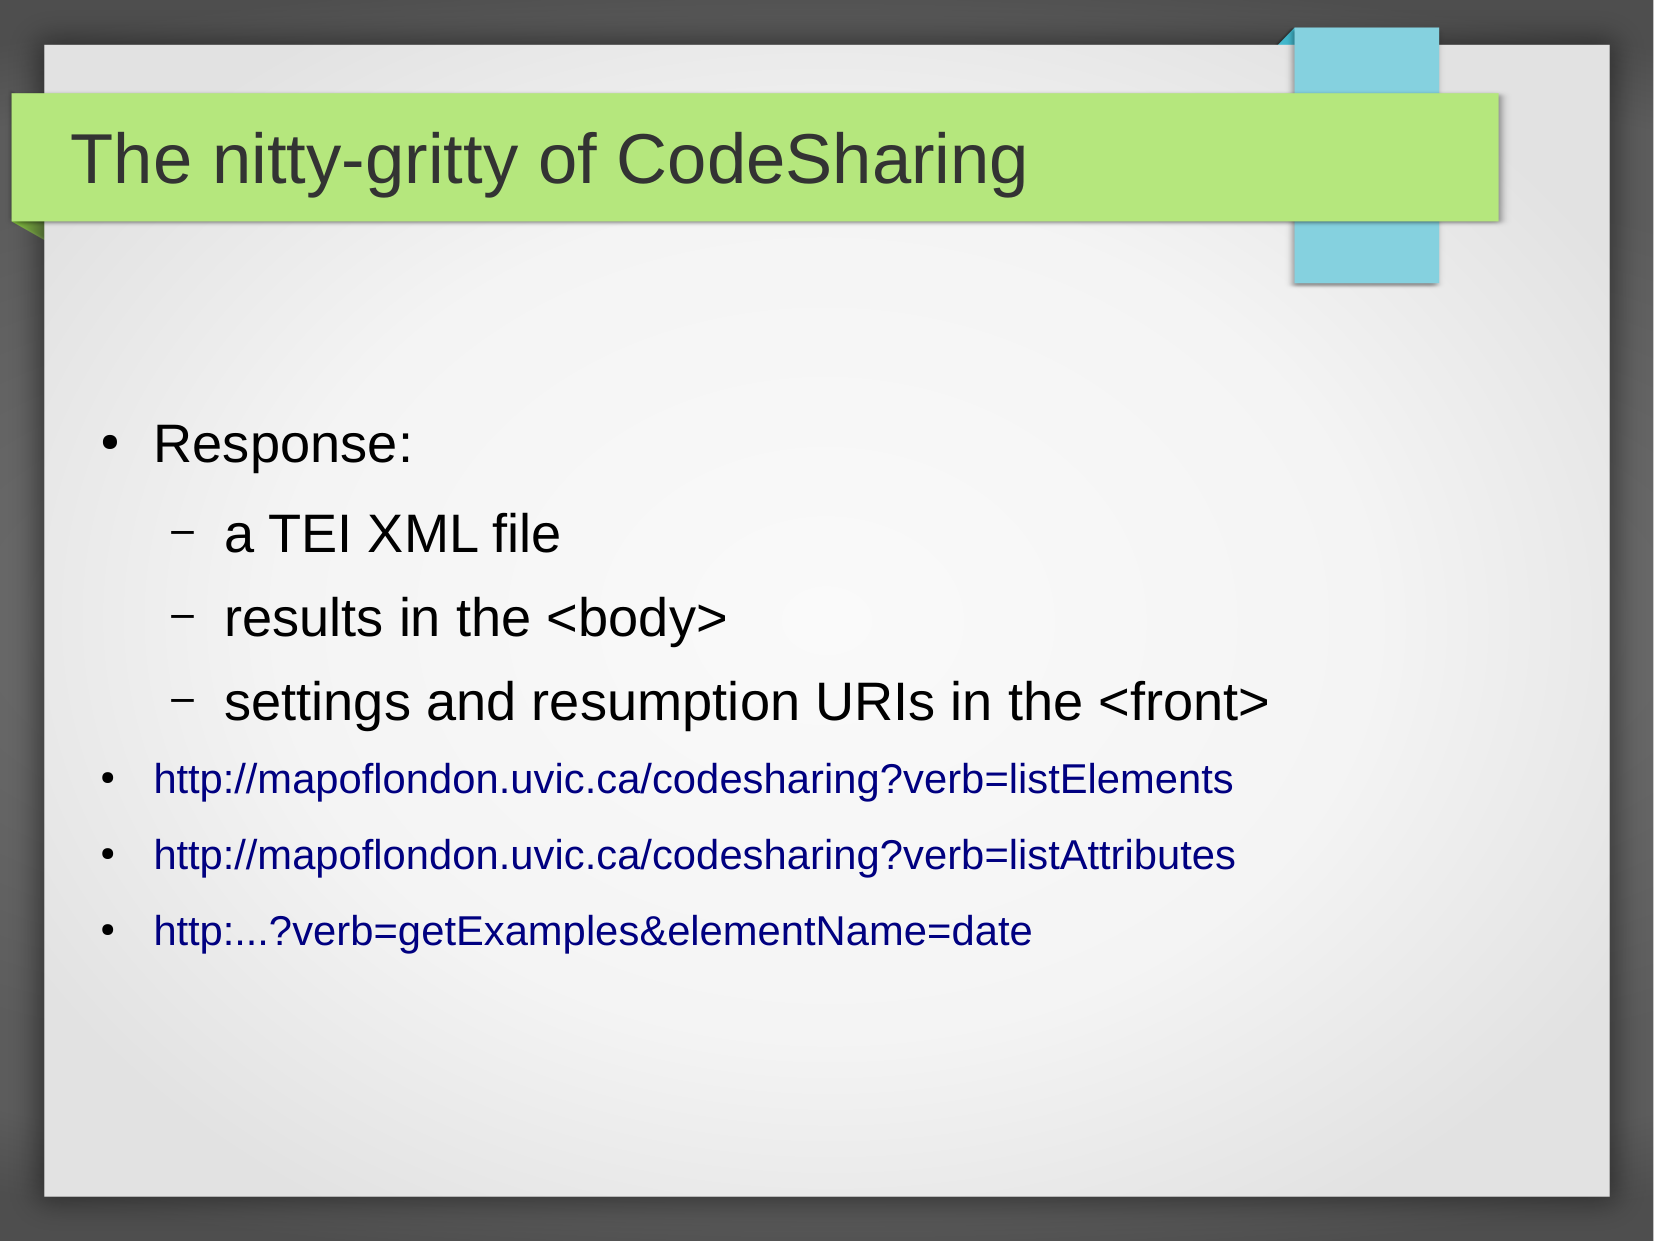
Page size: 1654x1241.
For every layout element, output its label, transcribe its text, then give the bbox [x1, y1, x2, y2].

list Response: a TEI XML file results in the <body> settings and resumption URIs in the <front> http://mapoflondon.uvic.ca/codesharing?verb=listElements http://mapoflondon.uvic.ca/codesharing?verb=listAttributes http:...?verb=getExamples&elementName=date [82, 413, 1538, 1063]
title The nitty-gritty of CodeSharing [70, 106, 1229, 213]
picture [0, 0, 1654, 1241]
